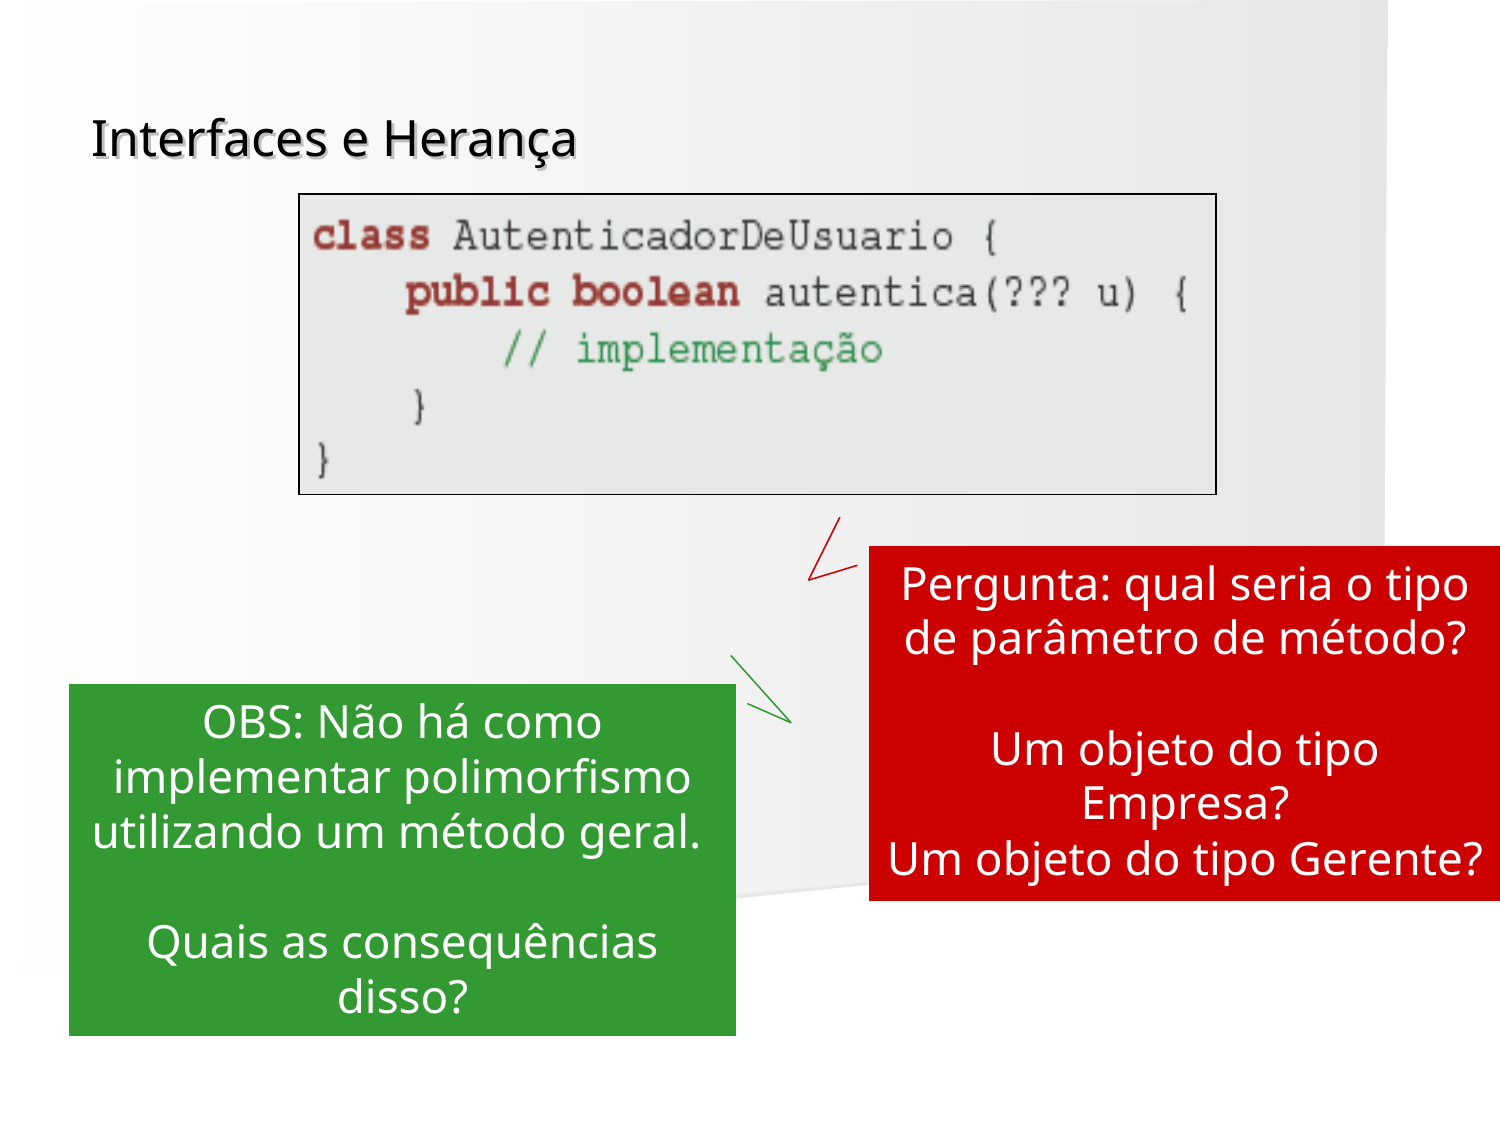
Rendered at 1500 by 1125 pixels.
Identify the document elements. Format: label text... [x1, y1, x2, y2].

picture [300, 195, 1216, 494]
title Interfaces e Herança [76, 42, 1427, 231]
text_box Pergunta: qual seria o tipo de parâmetro de método? Um objeto do tipo Empresa? Um objeto do tipo Gerente? [870, 547, 1500, 900]
text_box OBS: Não há como implementar polimorfismo utilizando um método geral. Quais as consequências disso? [70, 685, 735, 1035]
